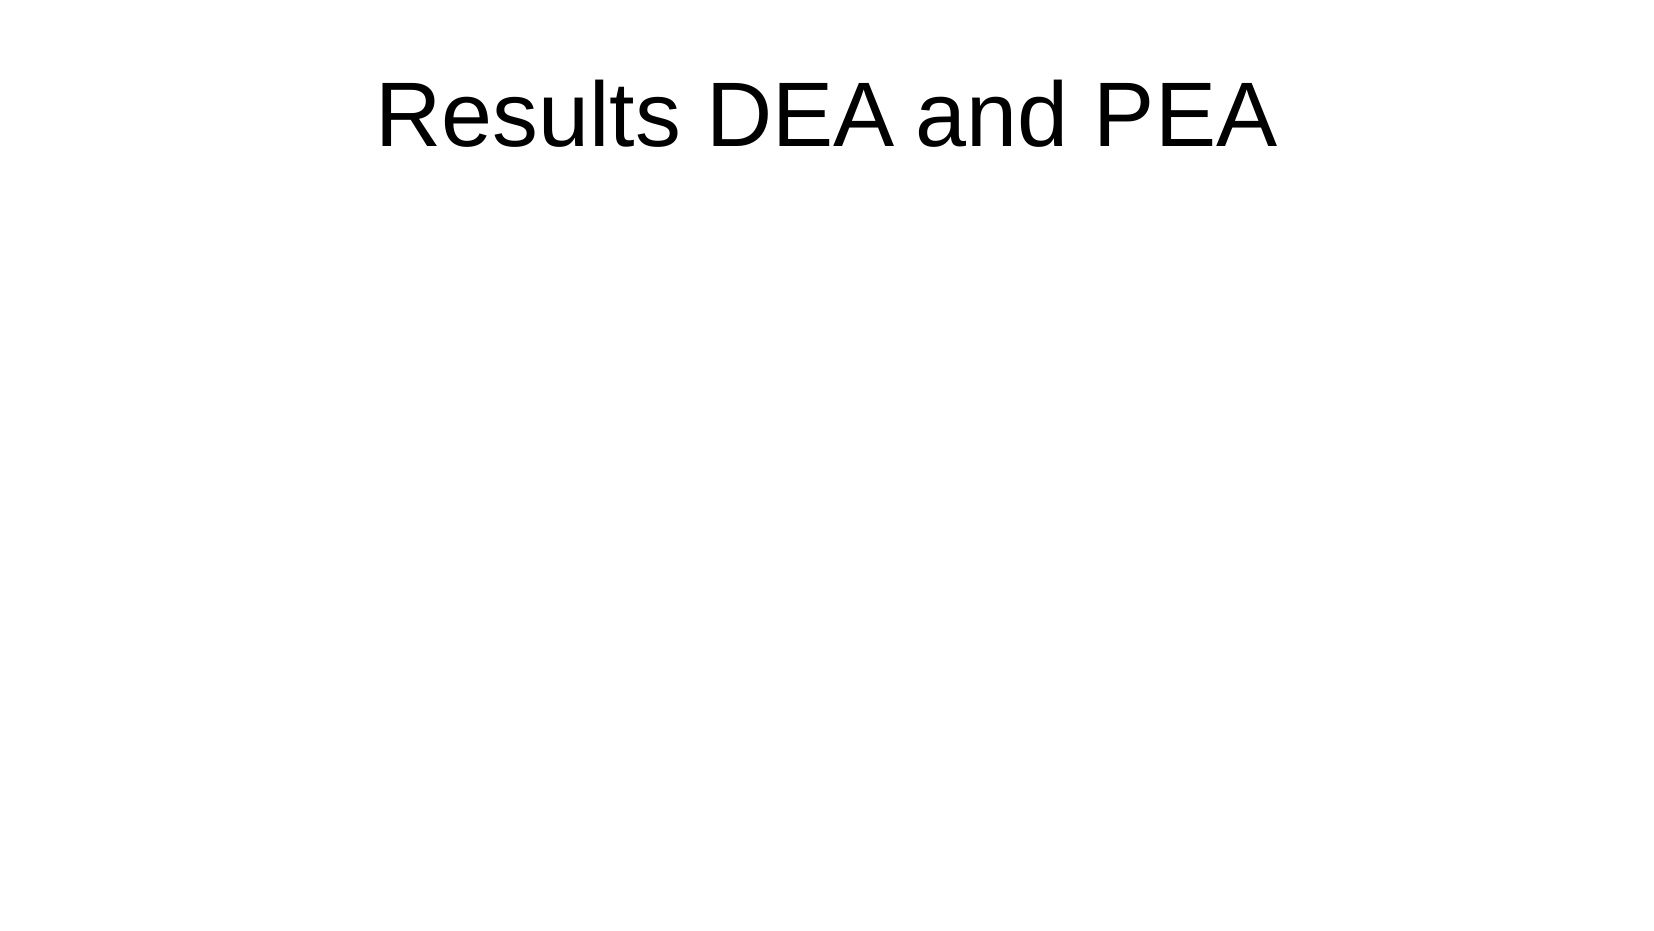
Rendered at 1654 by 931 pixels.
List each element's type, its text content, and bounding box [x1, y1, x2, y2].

title Results DEA and PEA [82, 37, 1571, 193]
